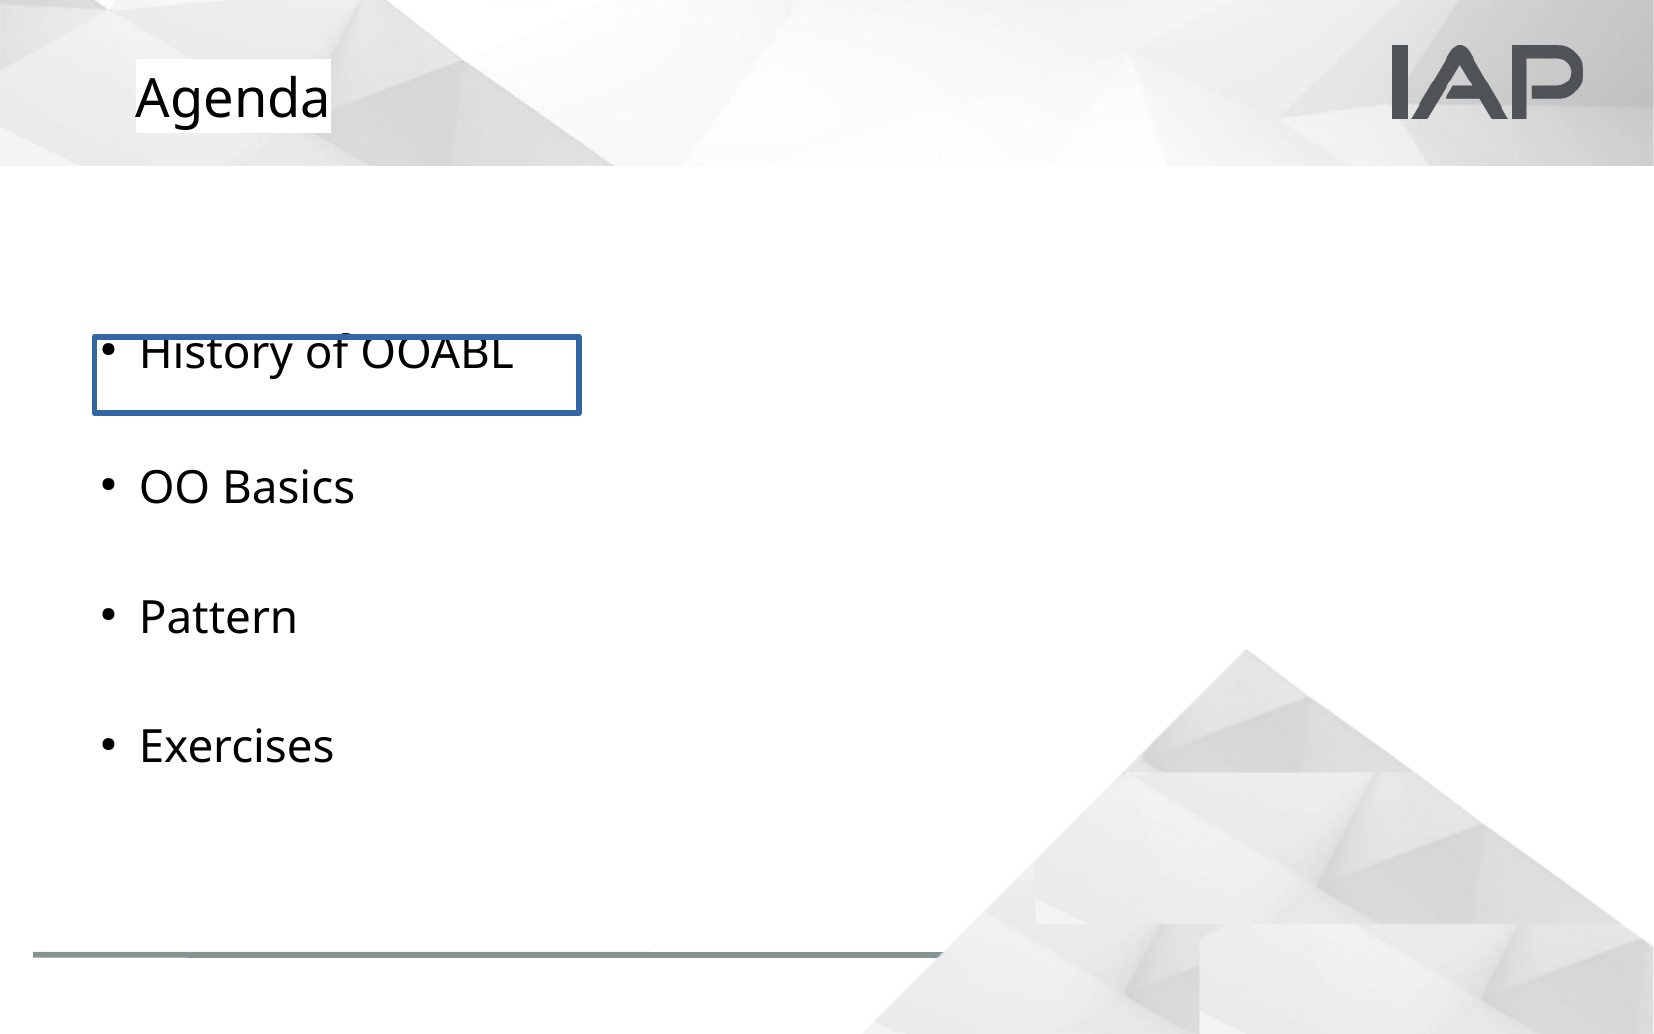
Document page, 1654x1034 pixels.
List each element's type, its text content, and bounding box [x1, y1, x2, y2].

picture [862, 649, 1654, 1034]
picture [0, 0, 1654, 166]
list [95, 460, 1371, 792]
title Agenda [135, 41, 1264, 152]
list History of OOABL OO Basics Pattern Exercises [82, 189, 1571, 844]
